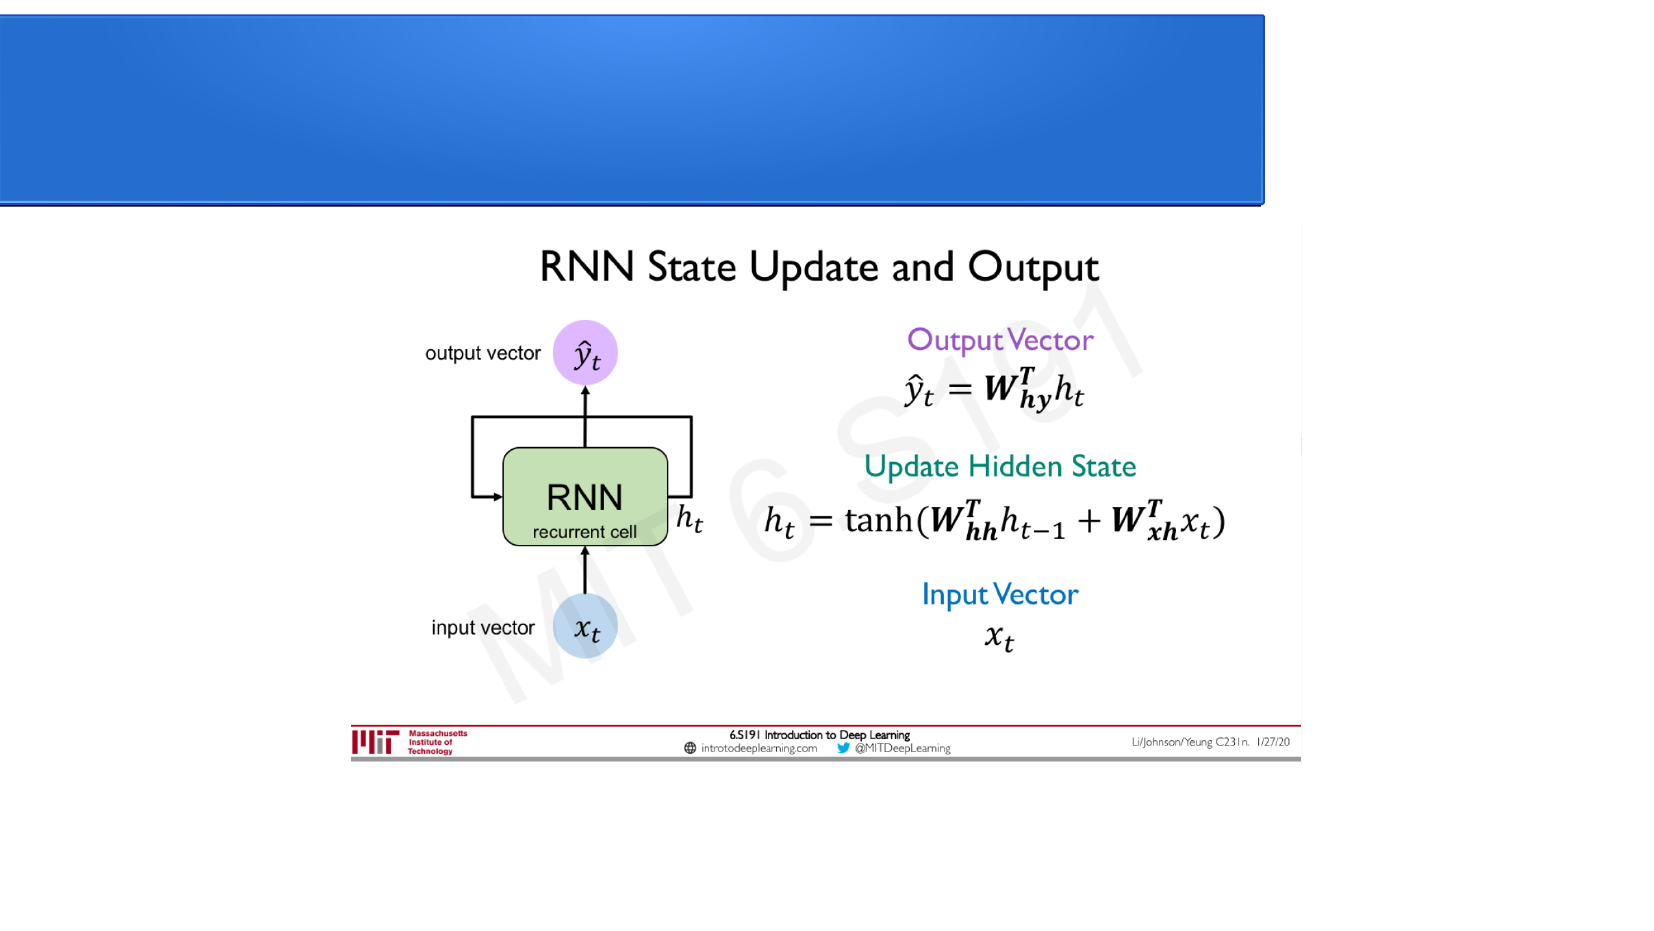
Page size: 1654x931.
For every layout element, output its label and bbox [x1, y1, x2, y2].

picture [351, 224, 1302, 764]
